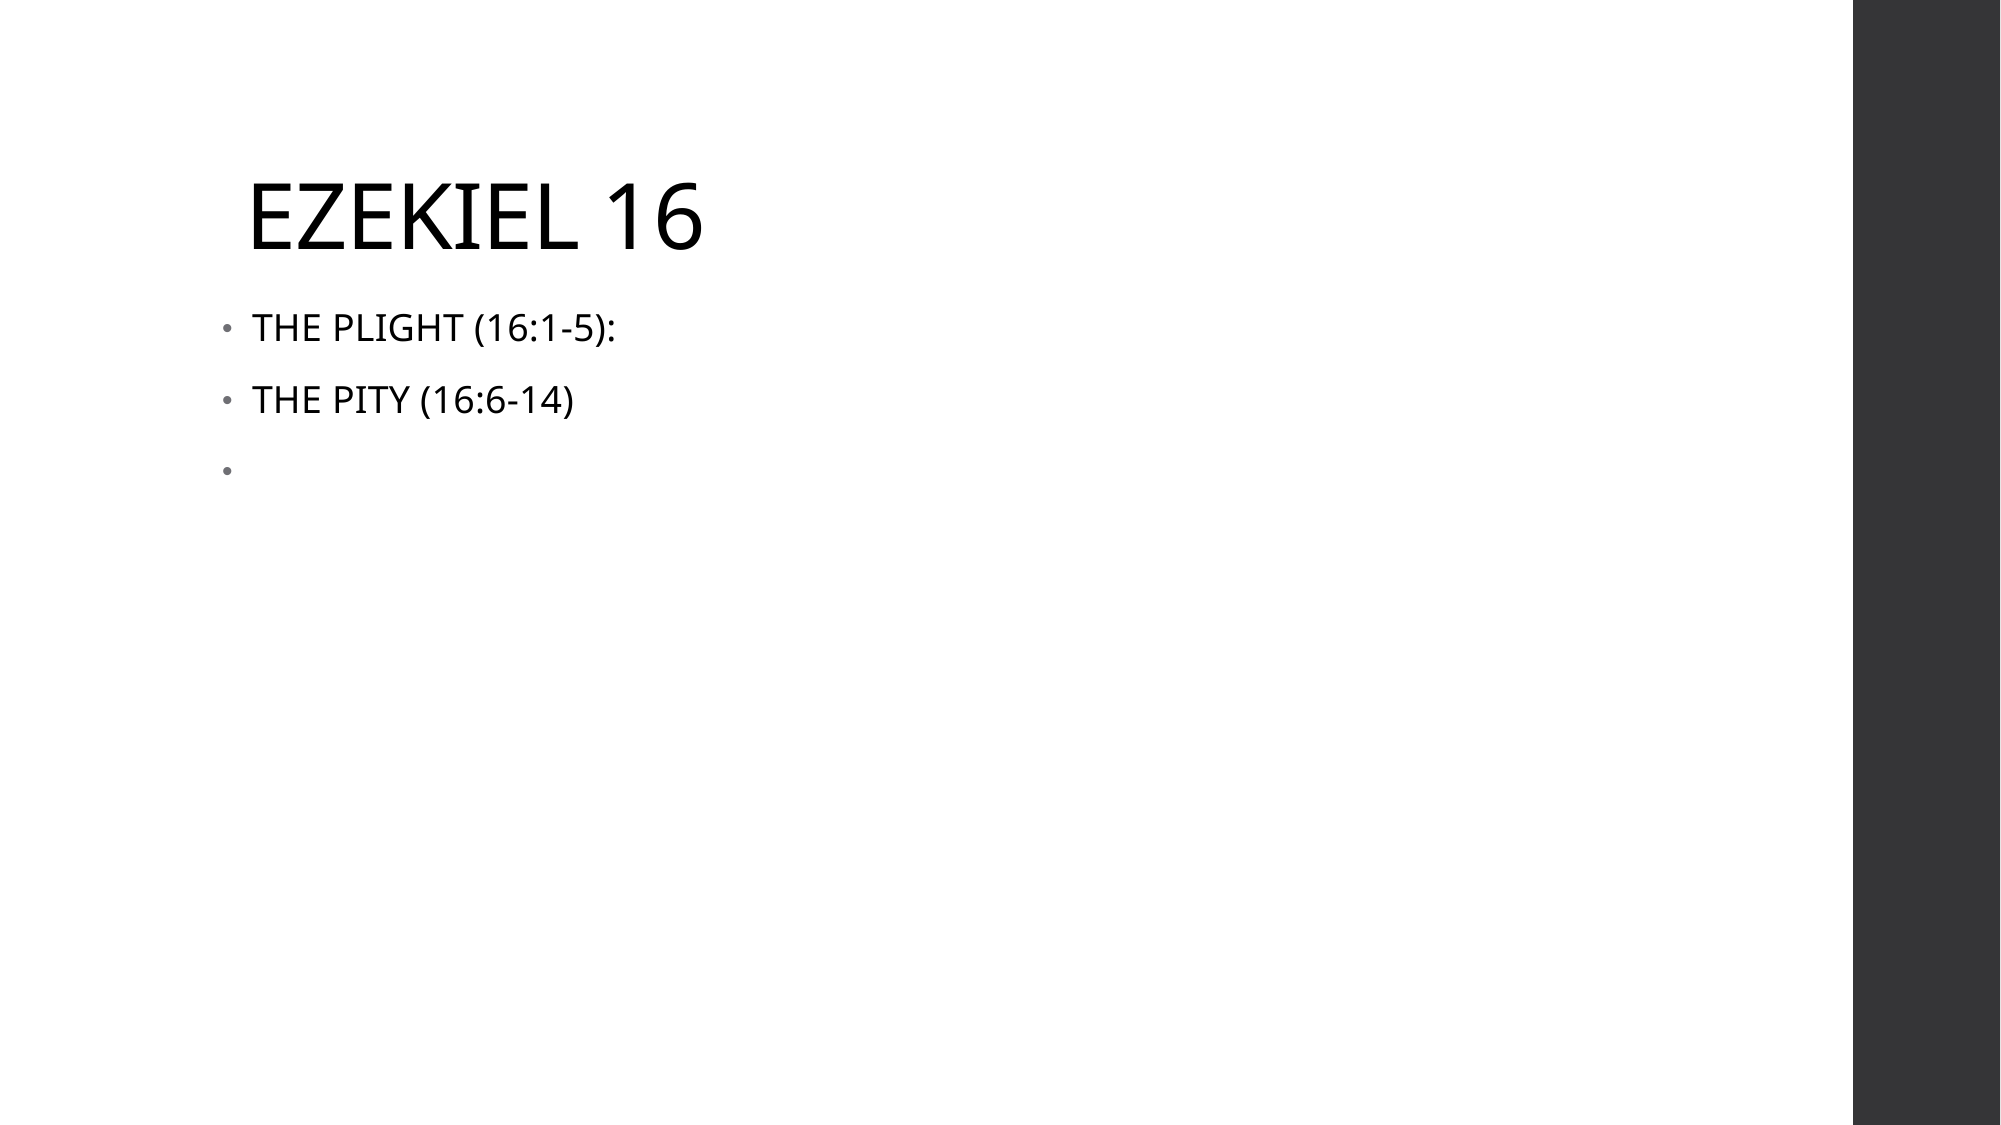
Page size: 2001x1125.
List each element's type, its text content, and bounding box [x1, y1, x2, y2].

title EZEKIEL 16 [206, 60, 1797, 278]
list THE PLIGHT (16:1-5): THE PITY (16:6-14) [206, 299, 1617, 1014]
